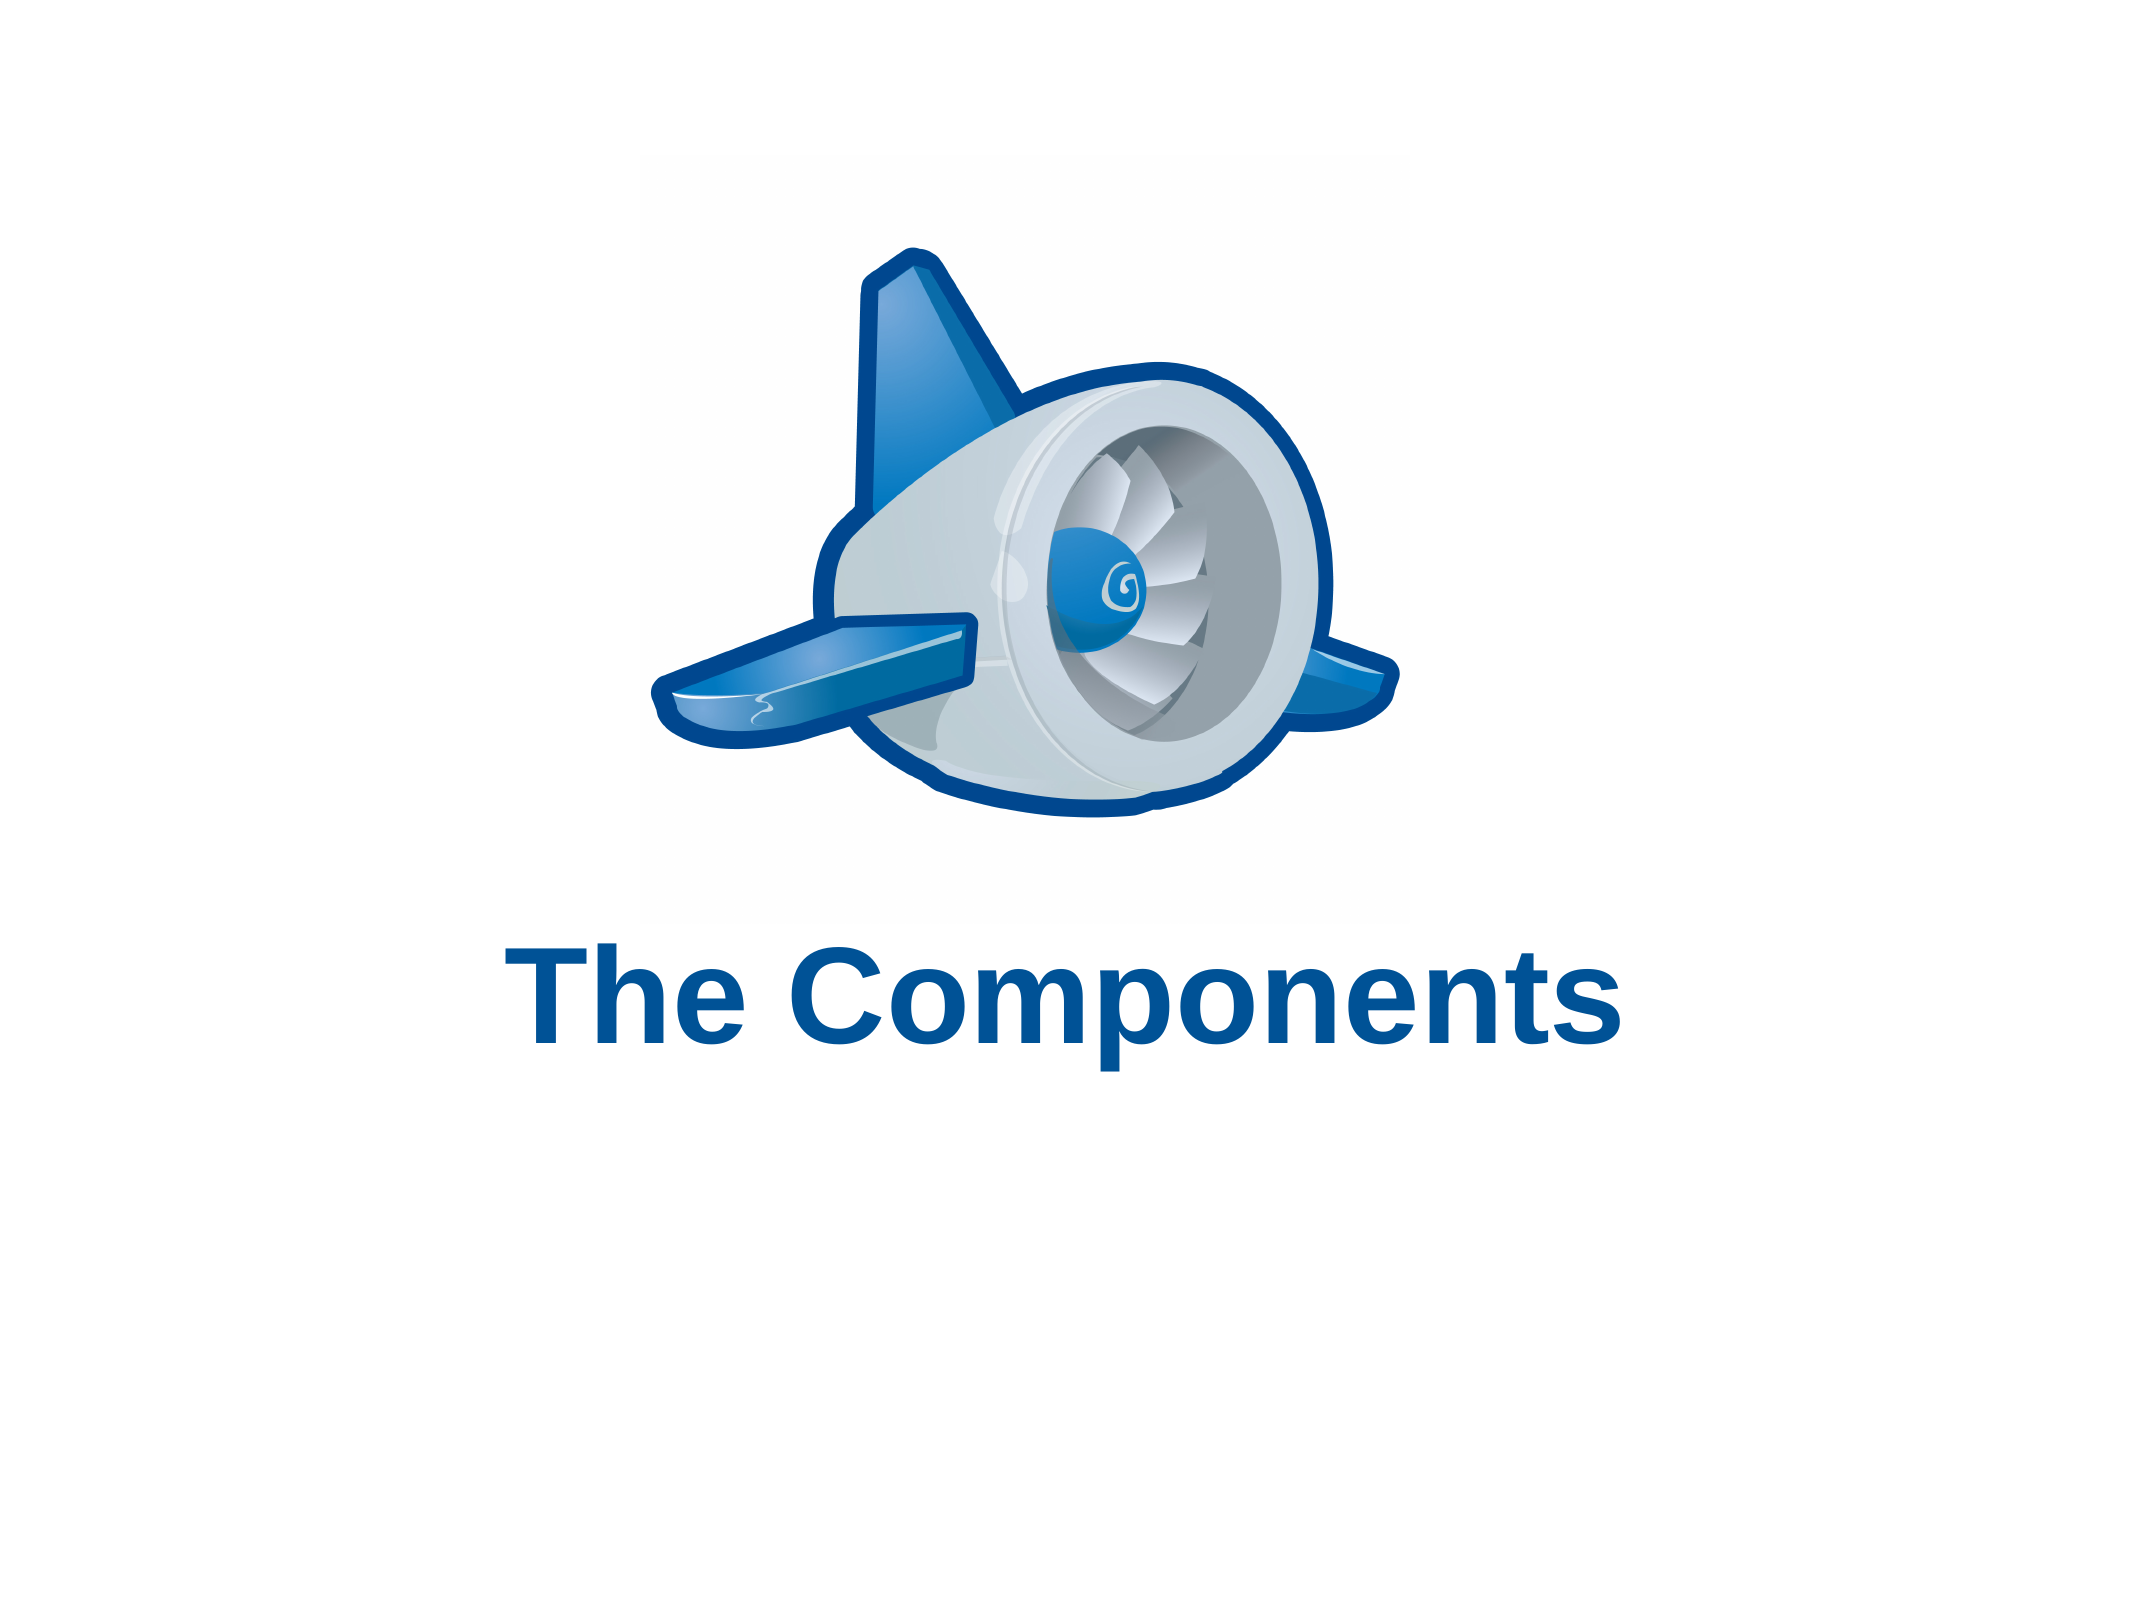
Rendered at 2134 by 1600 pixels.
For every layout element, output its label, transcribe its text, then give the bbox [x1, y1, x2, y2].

text_box The Components [234, 927, 1898, 1082]
picture [640, 155, 1410, 924]
